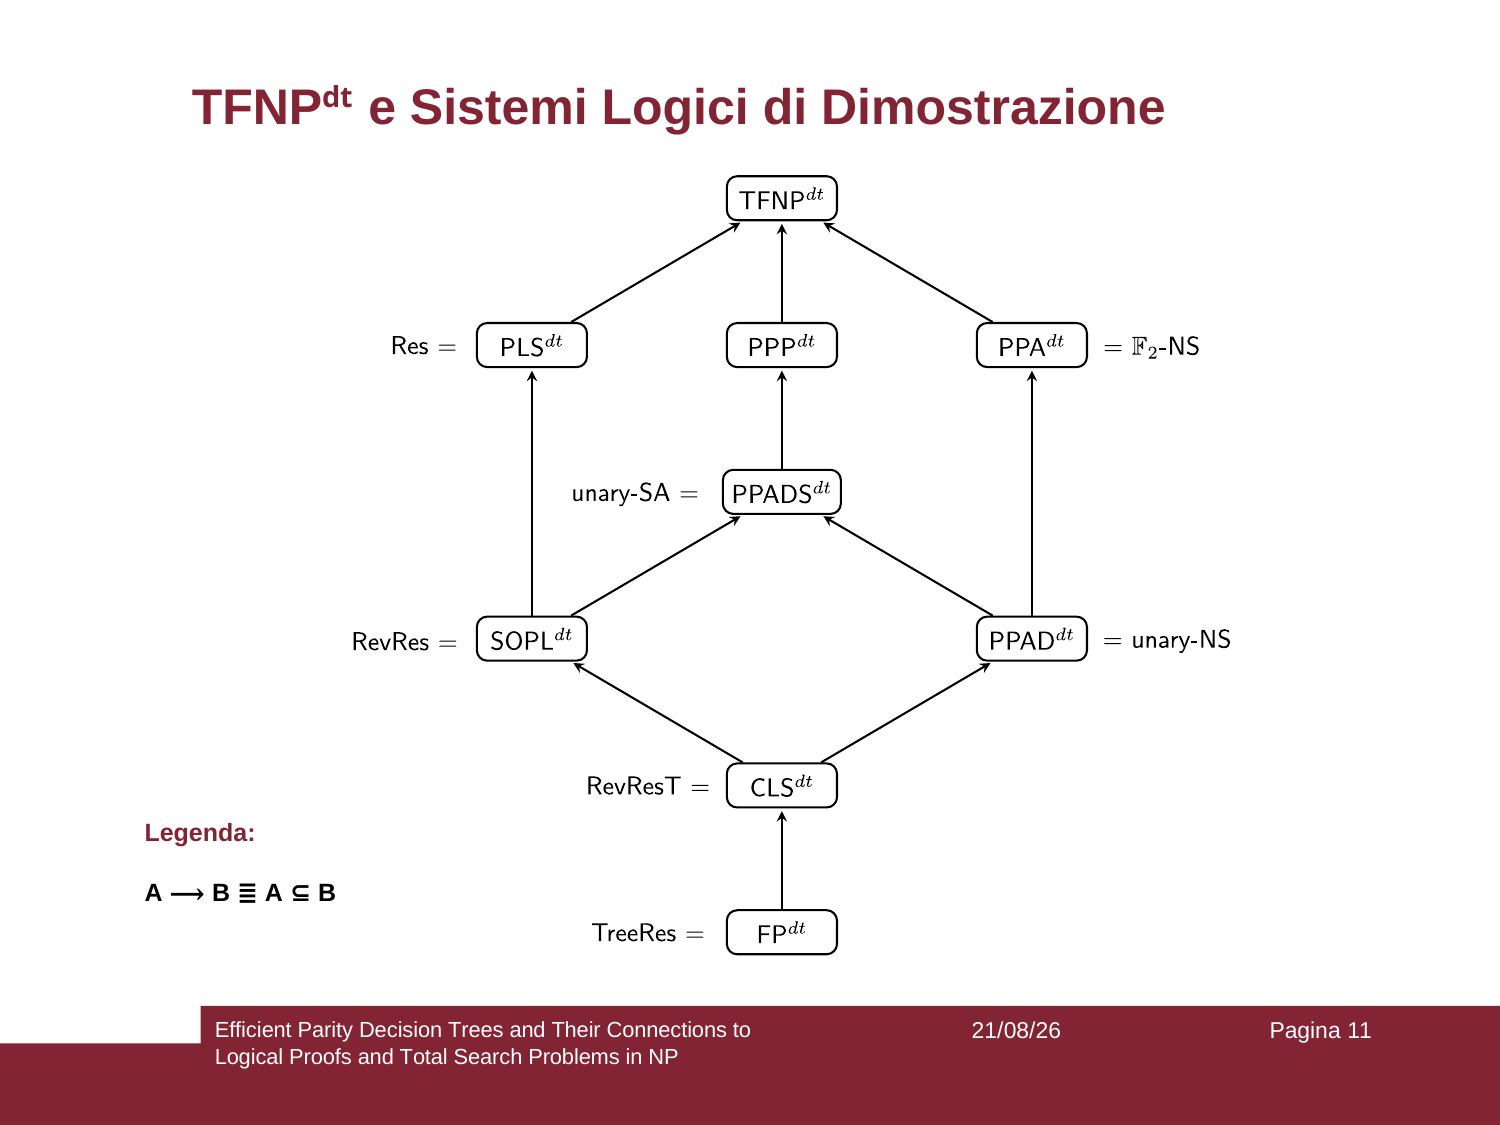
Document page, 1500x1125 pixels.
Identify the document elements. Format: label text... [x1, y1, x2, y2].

text_box 24/10/24 [860, 1008, 1173, 1084]
text_box TFNPdt e Sistemi Logici di Dimostrazione [177, 66, 1394, 151]
text_box Pagina <number> [1173, 1008, 1388, 1084]
text_box Legenda: A ⟶ B ≣ A ⊆ B [129, 809, 455, 936]
picture [342, 175, 1241, 956]
text_box Efficient Parity Decision Trees and Their Connections to Logical Proofs and Total Search Problems in NP [200, 1008, 768, 1084]
